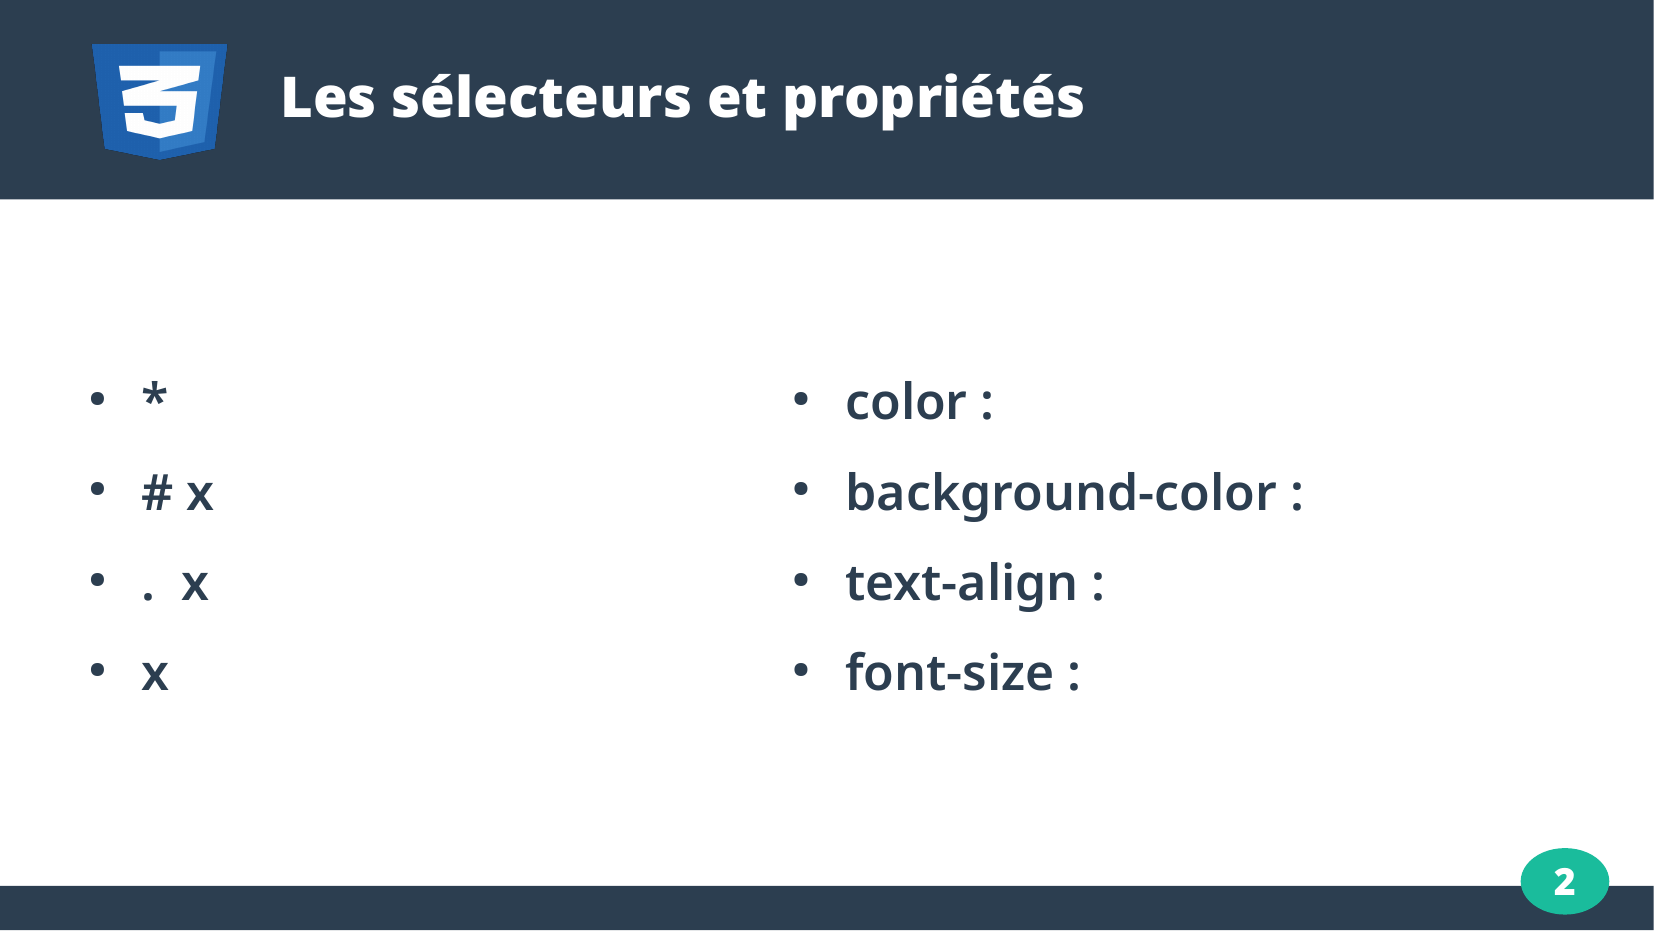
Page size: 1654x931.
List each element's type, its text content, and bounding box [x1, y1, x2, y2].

list color : background-color : text-align : font-size : [774, 366, 1619, 765]
picture [82, 44, 237, 160]
list * # x . x x [70, 366, 804, 770]
title Les sélecteurs et propriétés [59, 37, 1595, 155]
